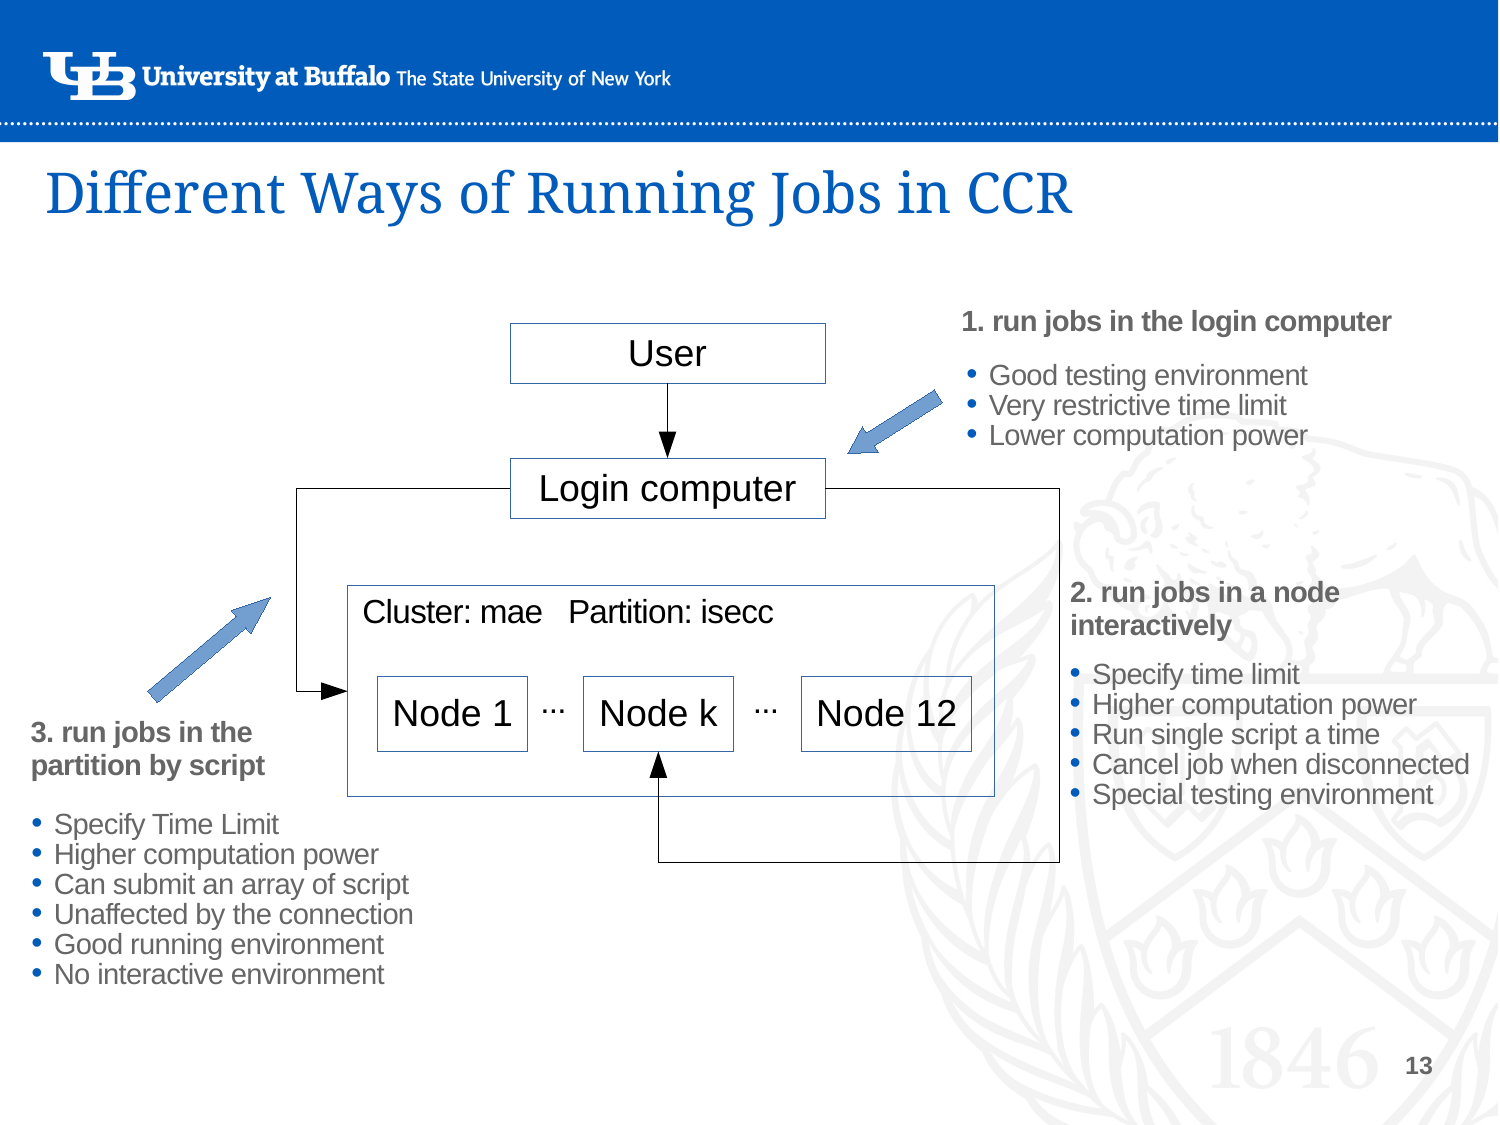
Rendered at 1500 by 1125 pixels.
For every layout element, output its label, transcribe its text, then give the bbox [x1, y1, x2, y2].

text_box Node 1 [377, 676, 528, 752]
text_box User [510, 323, 826, 384]
text_box 2. run jobs in a node interactively [1055, 568, 1371, 649]
text_box 1. run jobs in the login computer [946, 297, 1483, 354]
text_box Node k [583, 676, 734, 752]
title Different Ways of Running Jobs in CCR [30, 153, 1387, 233]
list Specify time limit Higher computation power Run single script a time Cancel job when disconnected Special testing environment [1039, 658, 1500, 879]
text_box 3. run jobs in the partition by script [15, 708, 286, 790]
picture [297, 489, 1058, 862]
text_box Node 12 [801, 676, 972, 752]
text_box Cluster: mae Partition: isecc [347, 585, 990, 646]
list Specify Time Limit Higher computation power Can submit an array of script Unaffected by the connection Good running environment No interactive environment [1, 809, 466, 1014]
text_box Login computer [510, 458, 826, 519]
text_box ... [525, 676, 601, 737]
list Good testing environment Very restrictive time limit Lower computation power [936, 359, 1468, 465]
text_box [847, 389, 936, 454]
picture [0, 0, 1499, 1125]
text_box [147, 597, 271, 703]
text_box ... [738, 676, 801, 737]
text_box [347, 585, 995, 797]
